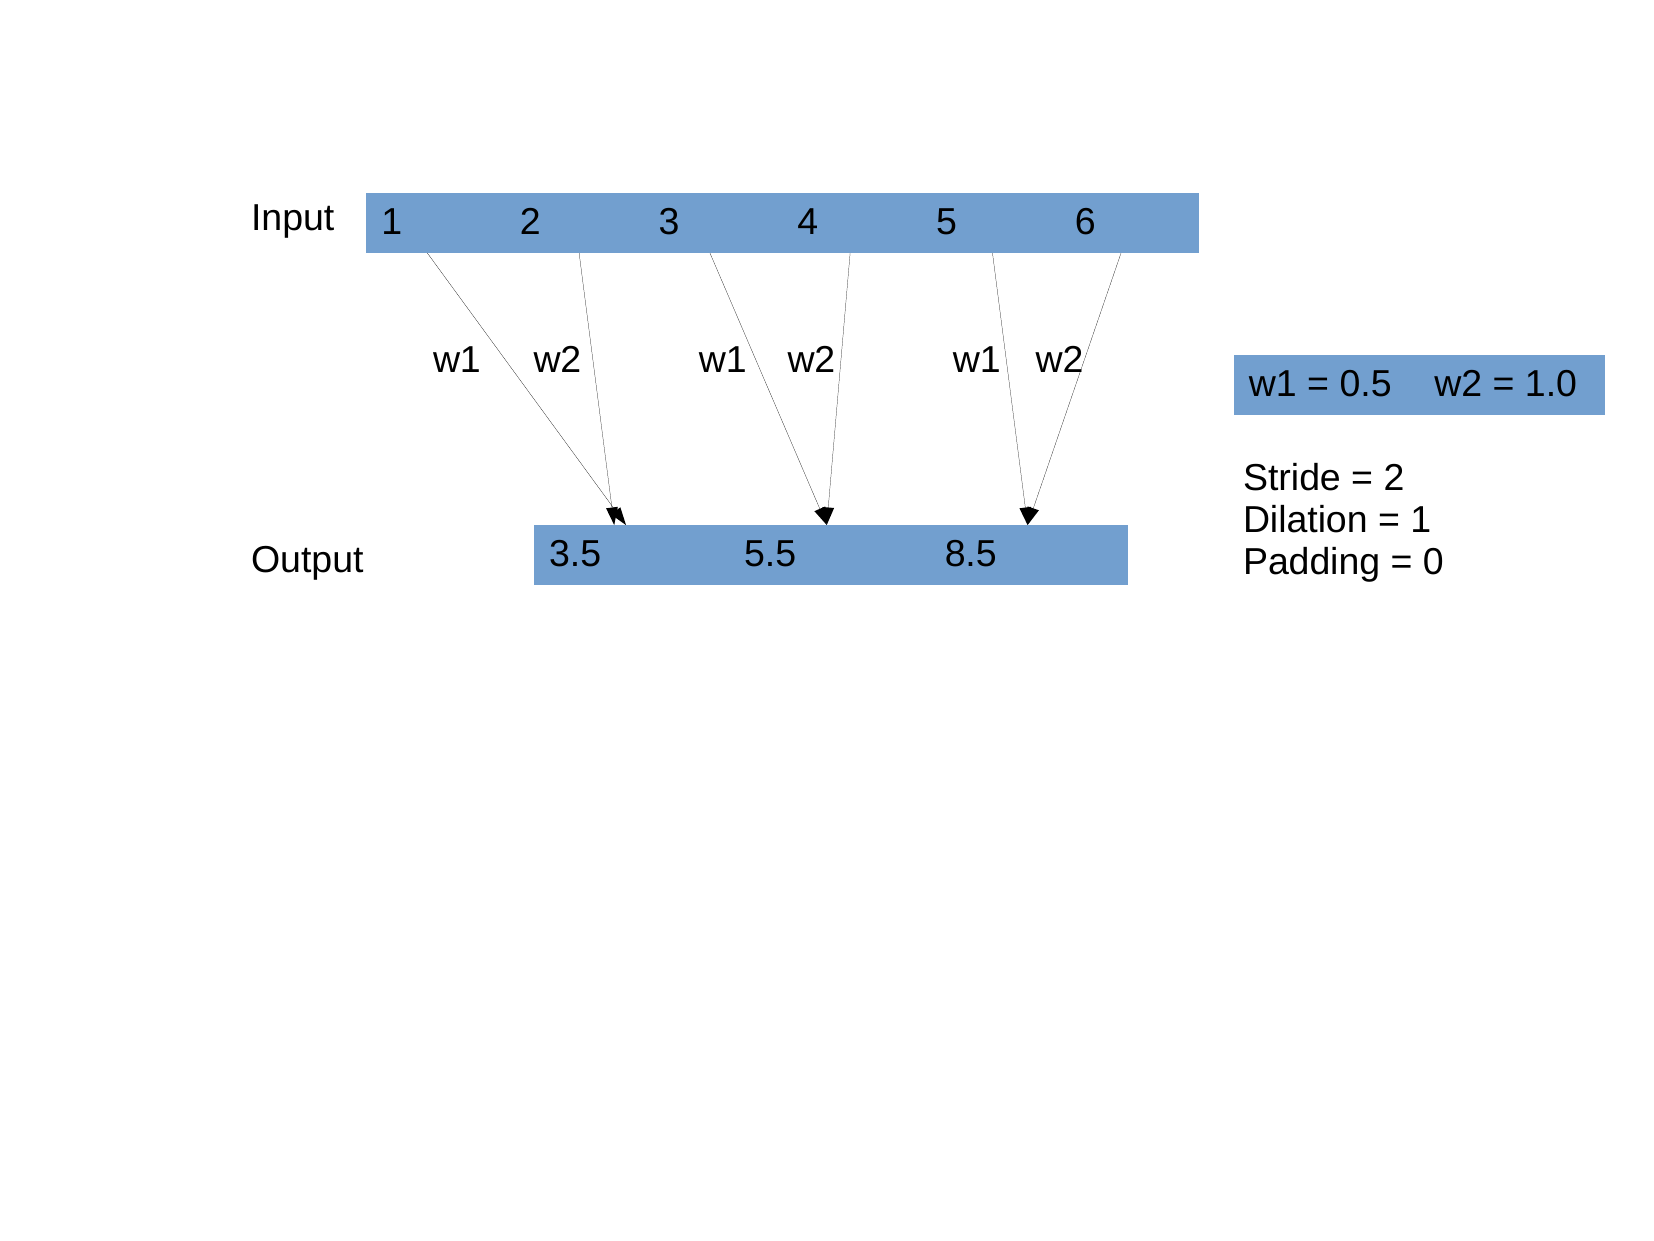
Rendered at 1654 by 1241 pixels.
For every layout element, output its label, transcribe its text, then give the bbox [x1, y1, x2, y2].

text_box Input [236, 188, 390, 288]
table_header w2 = 1.0 [1420, 355, 1605, 415]
table_header 6 [1060, 193, 1199, 253]
text_box w1 [684, 330, 762, 388]
table_header 1 [366, 193, 505, 253]
table_header 3.5 [534, 525, 729, 585]
table_header 5 [921, 193, 1060, 253]
text_box w1 [418, 330, 497, 388]
text_box w2 [1020, 330, 1099, 390]
table_header 2 [505, 193, 644, 253]
text_box w1 [938, 330, 1009, 388]
text_box w2 [518, 330, 597, 390]
text_box Output [236, 531, 414, 589]
text_box Stride = 2 Dilation = 1 Padding = 0 [1228, 448, 1460, 590]
table_header w1 = 0.5 [1234, 355, 1420, 415]
table_header 5.5 [729, 525, 927, 585]
table_header 8.5 [930, 525, 1128, 585]
text_box w1 [1003, 330, 1016, 388]
table_header 4 [783, 193, 921, 253]
text_box w2 [772, 330, 851, 390]
table_header 3 [644, 193, 783, 253]
